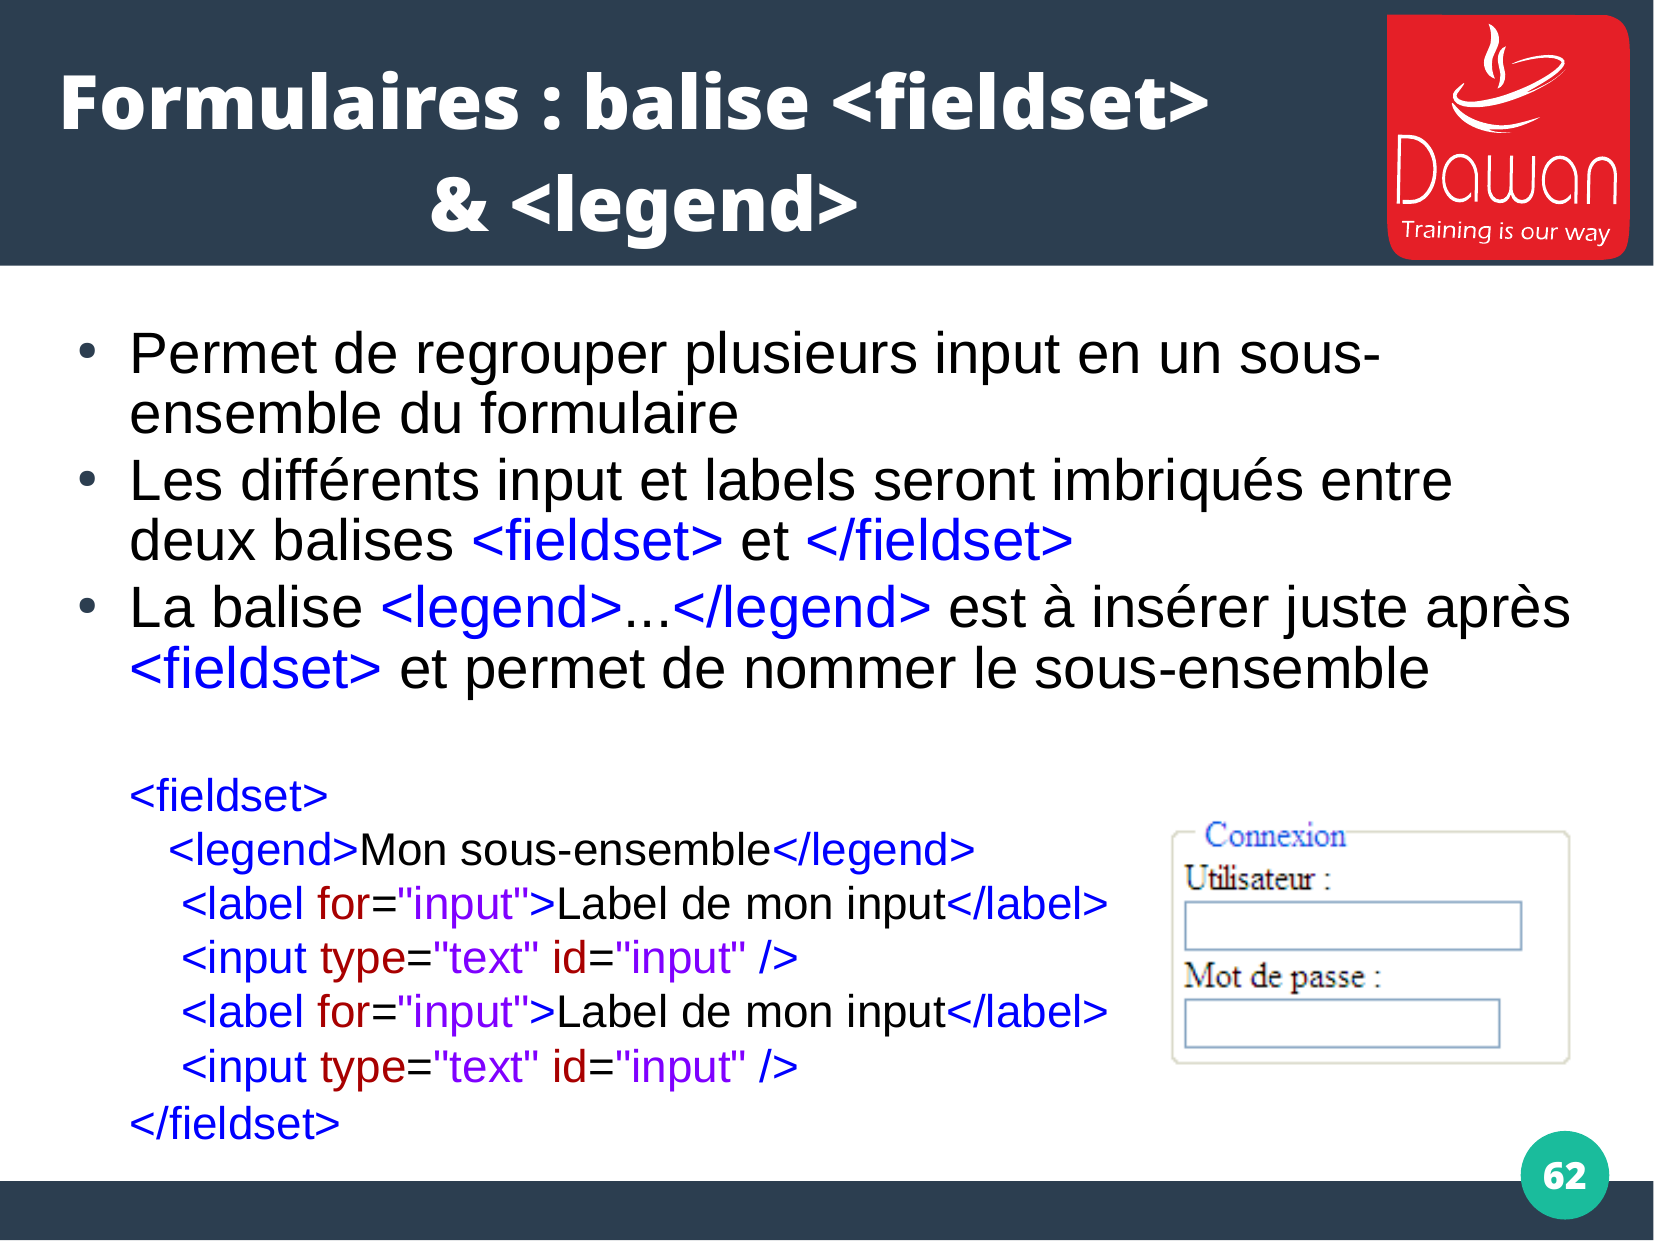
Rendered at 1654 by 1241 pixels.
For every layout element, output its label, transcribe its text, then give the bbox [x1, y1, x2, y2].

picture [1160, 803, 1597, 1074]
title Formulaires : balise <fieldset> & <legend> [59, 49, 1387, 207]
list Permet de regrouper plusieurs input en un sous-ensemble du formulaire Les différents input et labels seront imbriqués entre deux balises <fieldset> et </fieldset> La balise <legend>...</legend> est à insérer juste après <fieldset> et permet de nommer le sous-ensemble <fieldset> <legend>Mon sous-ensemble</legend> <label for="input">Label de mon input</label> <input type="text" id="input" /> <label for="input">Label de mon input</label> <input type="text" id="input" /> </fieldset> [59, 324, 1595, 1152]
picture [1387, 14, 1630, 260]
